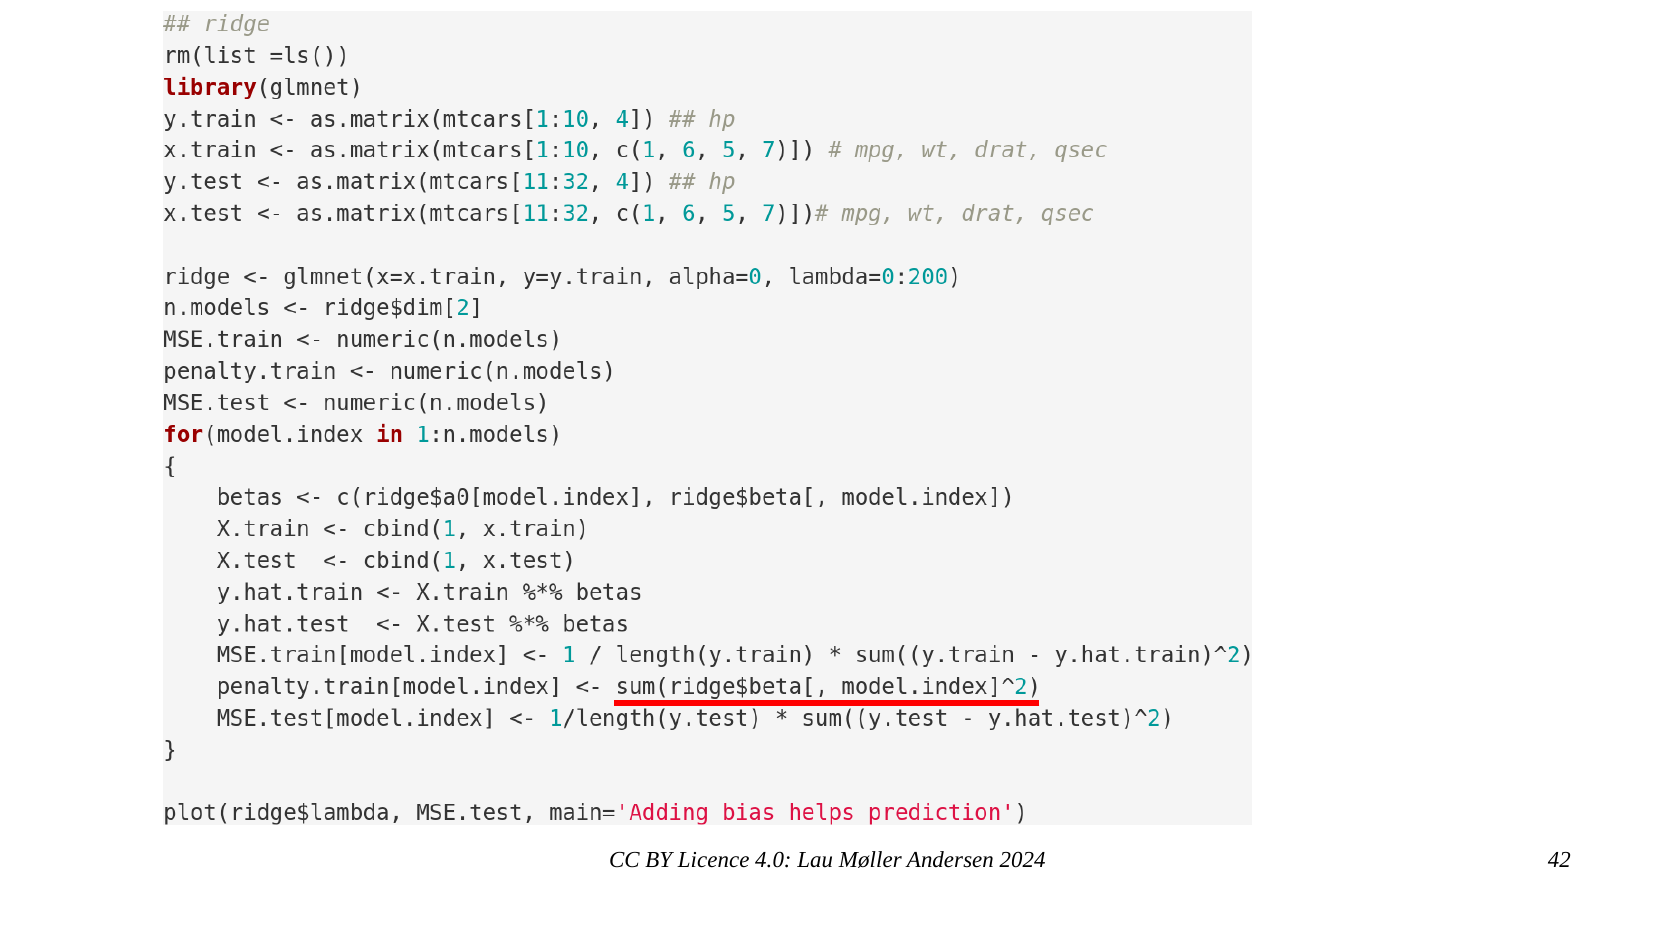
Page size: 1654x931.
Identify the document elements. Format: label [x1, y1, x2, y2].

picture [163, 11, 1252, 825]
